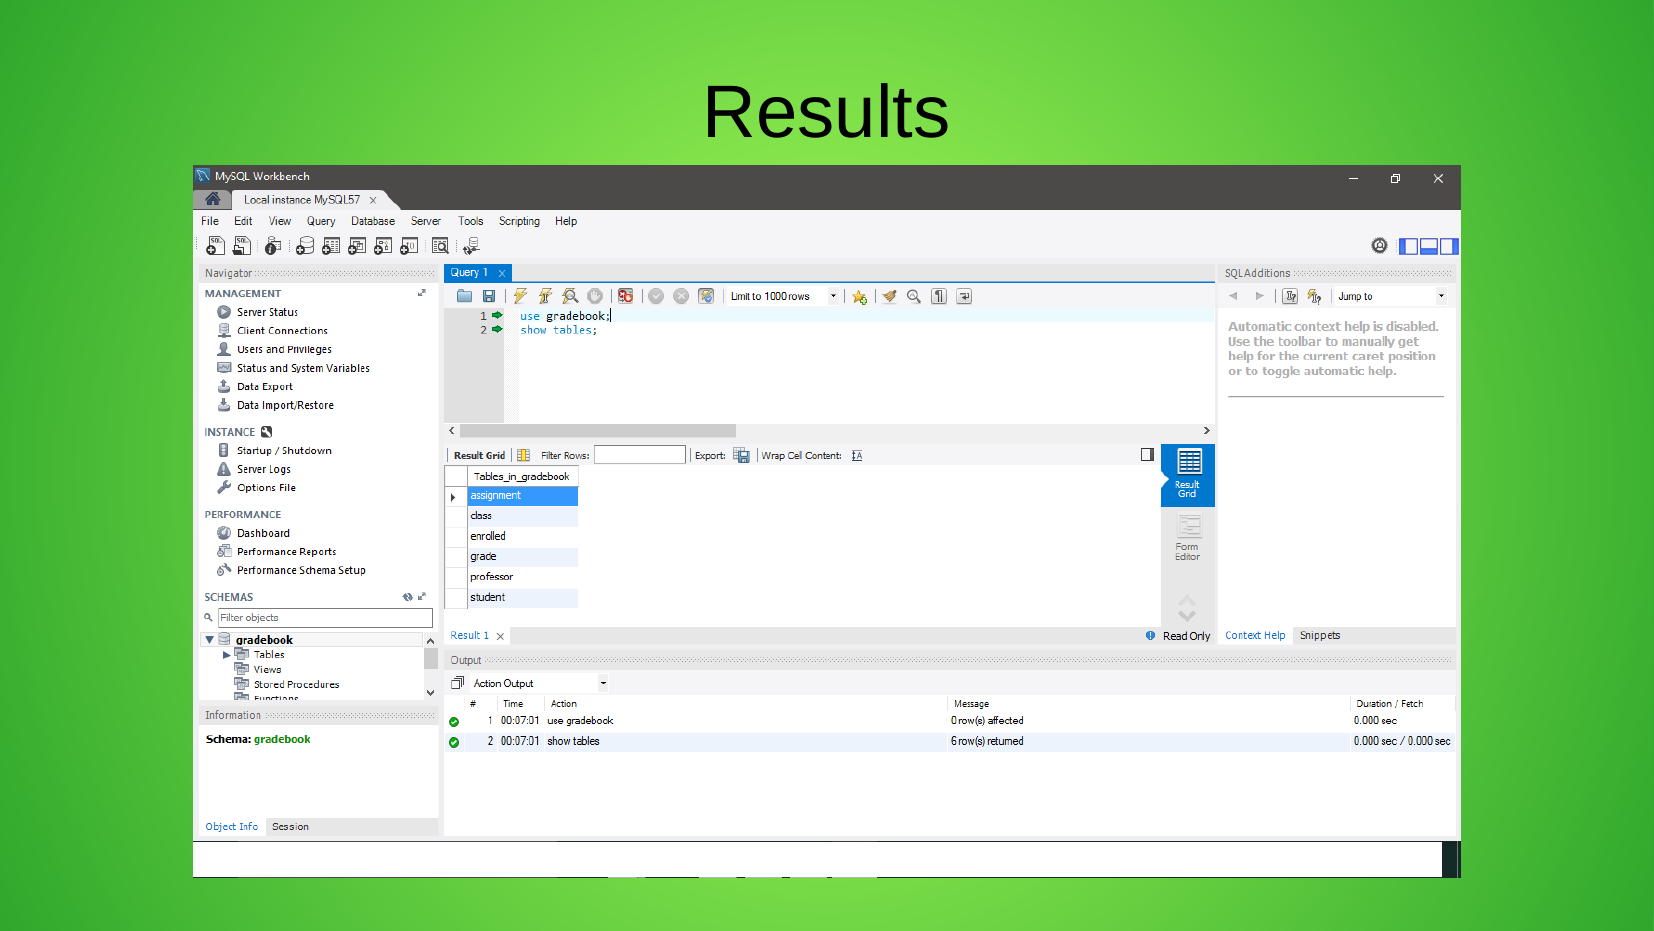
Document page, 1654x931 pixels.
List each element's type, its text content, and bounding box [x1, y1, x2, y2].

title Results [82, 35, 1571, 189]
picture [193, 165, 1461, 878]
